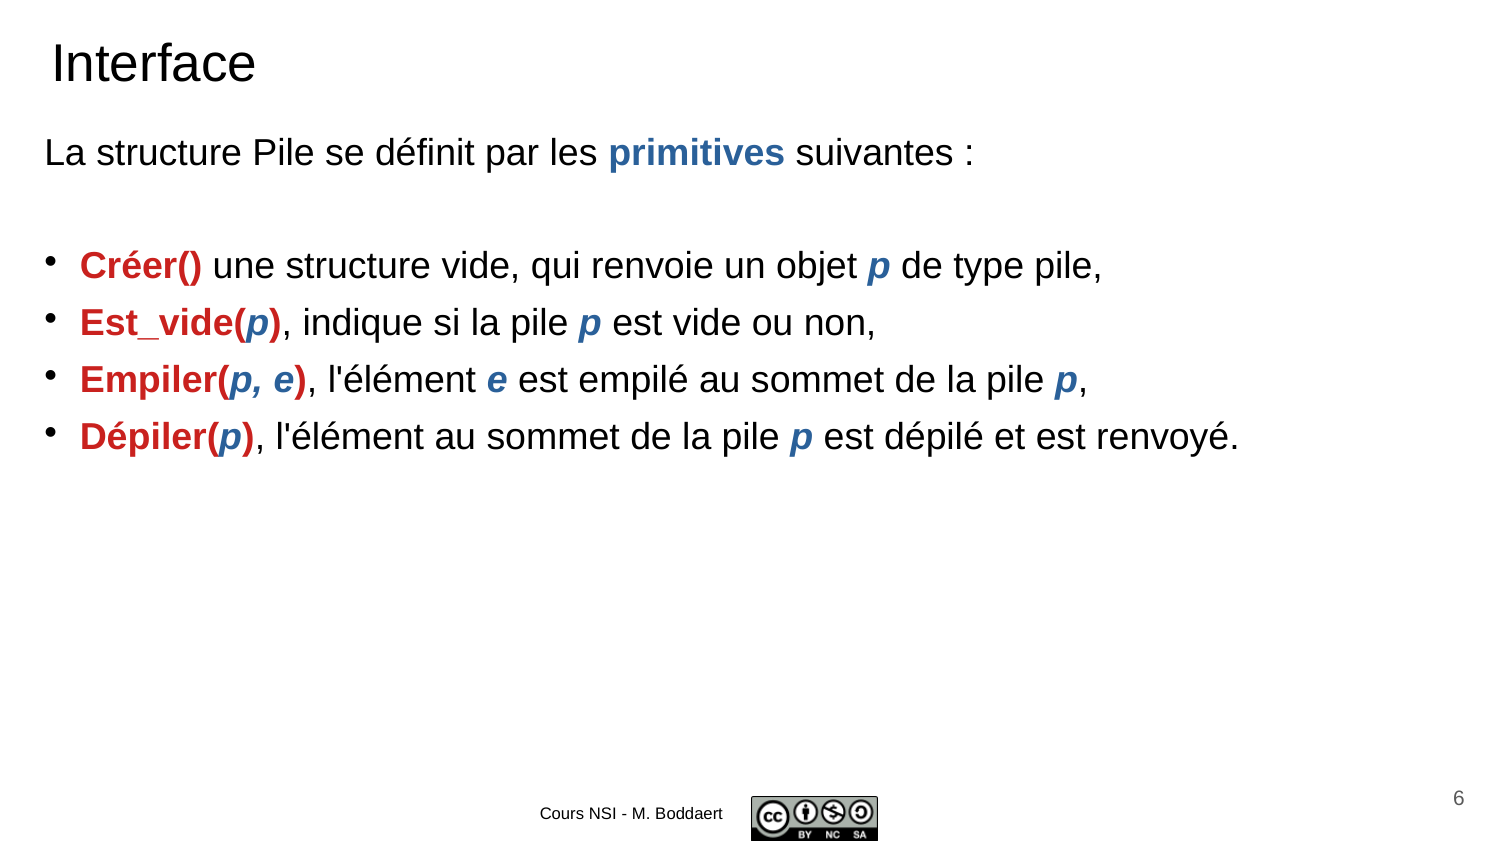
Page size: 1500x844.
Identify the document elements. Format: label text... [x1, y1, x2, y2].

picture [751, 796, 878, 841]
slide_number <numéro> [1389, 764, 1480, 830]
text_box La structure Pile se définit par les primitives suivantes : Créer() une structure vide, qui renvoie un objet p de type pile, Est_vide(p), indique si la pile p est vide ou non, Empiler(p, e), l'élément e est empilé au sommet de la pile p, Dépiler(p), l'élément au sommet de la pile p est dépilé et est renvoyé. [29, 120, 1477, 760]
title Interface [51, 13, 1449, 108]
